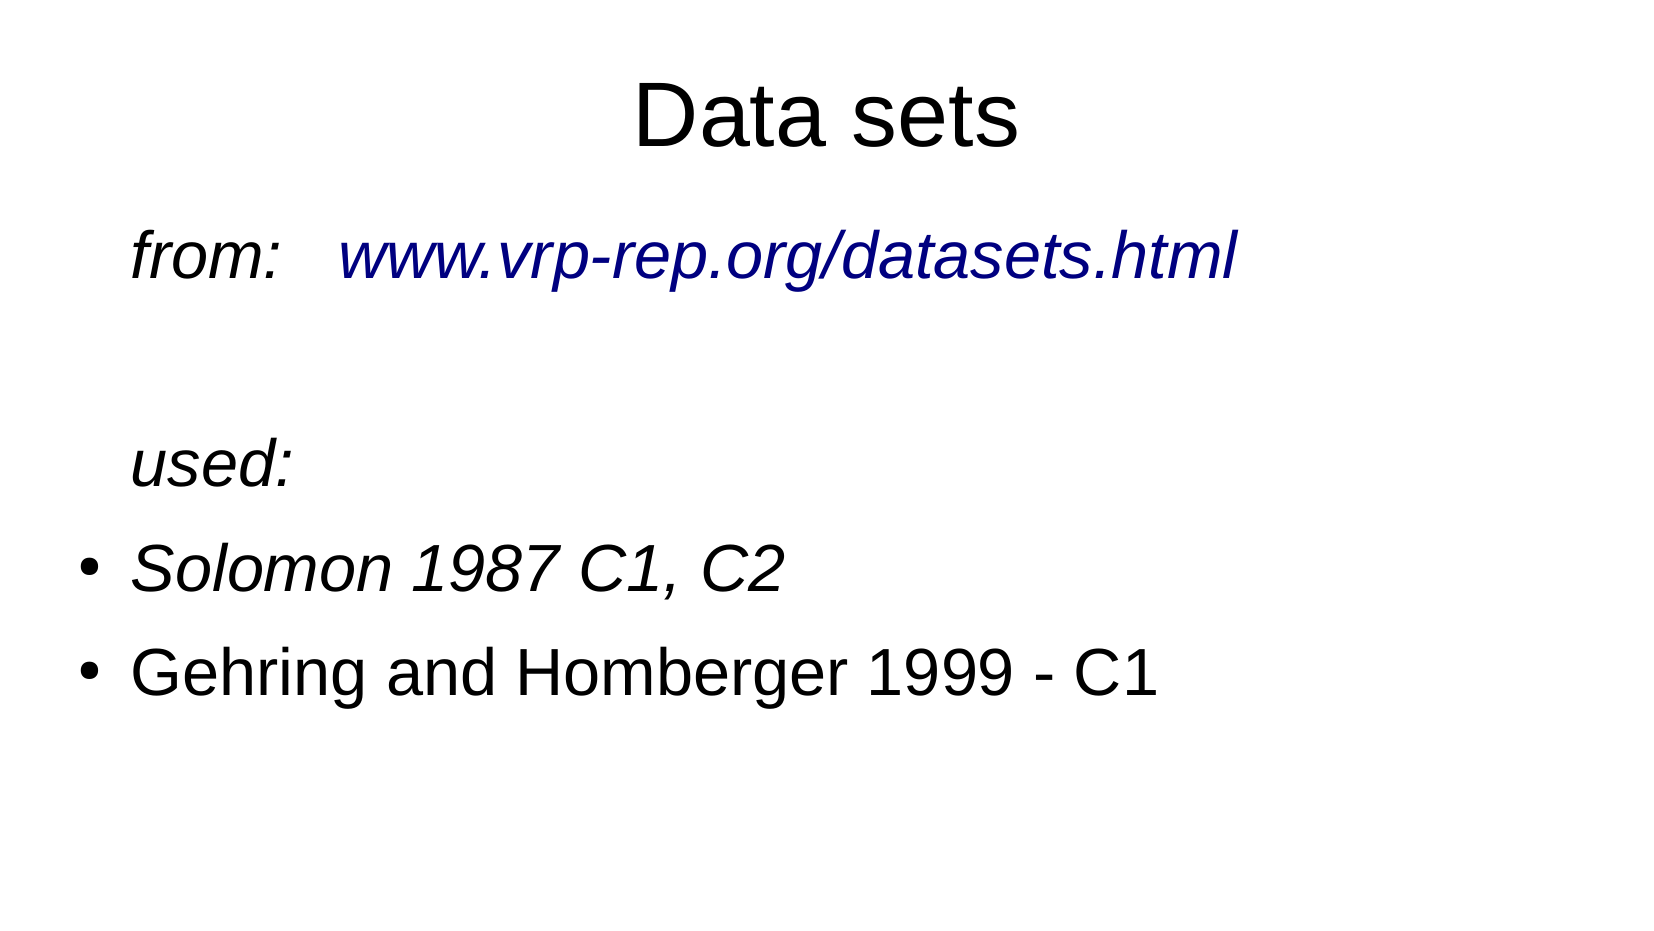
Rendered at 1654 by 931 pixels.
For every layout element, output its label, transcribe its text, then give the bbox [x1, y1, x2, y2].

list from: www.vrp-rep.org/datasets.html used: Solomon 1987 C1, C2 Gehring and Homberger 1999 - C1 [60, 217, 1549, 758]
title Data sets [82, 37, 1571, 193]
